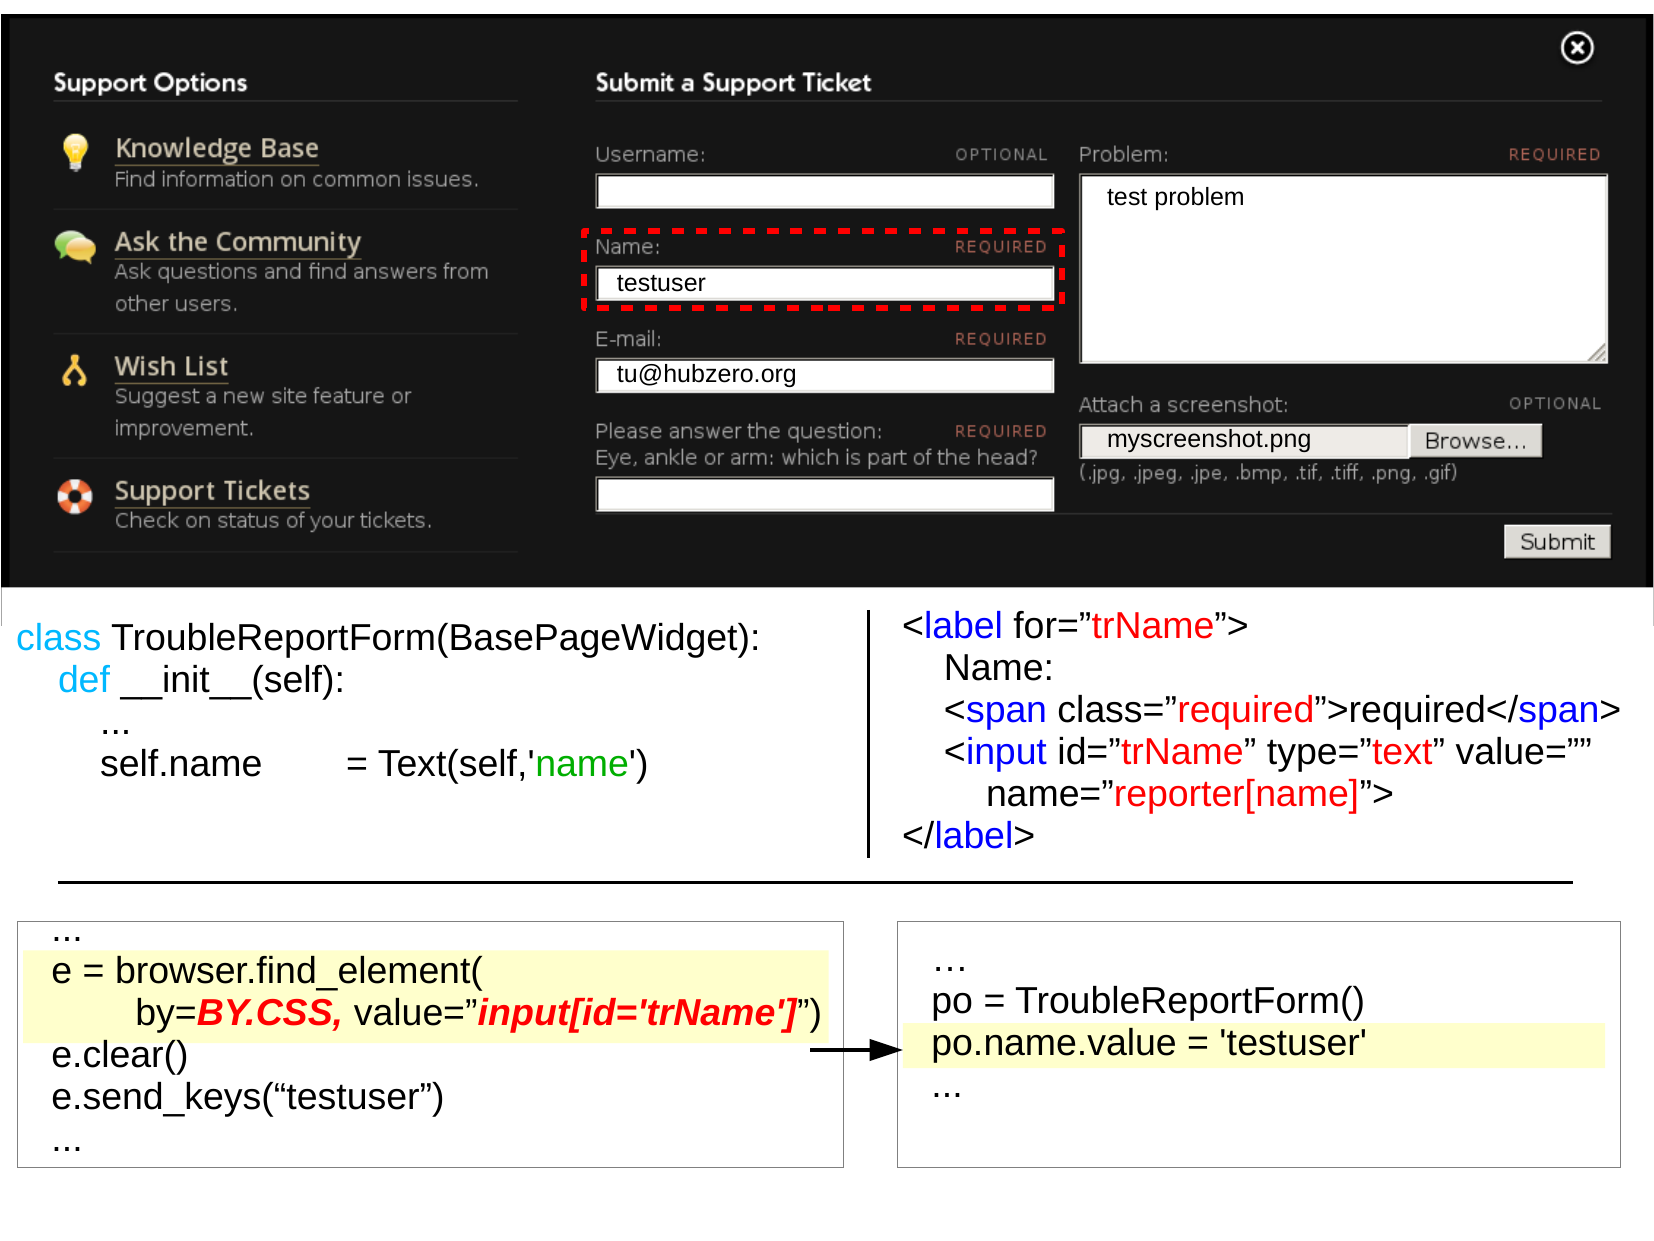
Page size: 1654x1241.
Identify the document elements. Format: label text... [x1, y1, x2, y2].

picture [1, 14, 1654, 587]
text_box … po = TroubleReportForm() po.name.value = 'testuser' ... [916, 930, 1576, 1113]
text_box test problem [1092, 175, 1261, 218]
text_box testuser [602, 260, 722, 304]
text_box myscreenshot.png [1092, 417, 1327, 460]
text_box ... e = browser.find_element( by=BY.CSS, value=”input[id='trName']”) e.clear() e.send_keys(“testuser”) ... [36, 900, 844, 1168]
text_box <label for=”trName”> Name: <span class=”required”>required</span> <input id=”trName” type=”text” value=”” name=”reporter[name]”> </label> [887, 597, 1637, 865]
text_box class TroubleReportForm(BasePageWidget): def __init__(self): ... self.name = Text(self,'name') [1, 609, 776, 834]
text_box [1, 587, 1654, 1212]
text_box tu@hubzero.org [602, 352, 812, 395]
